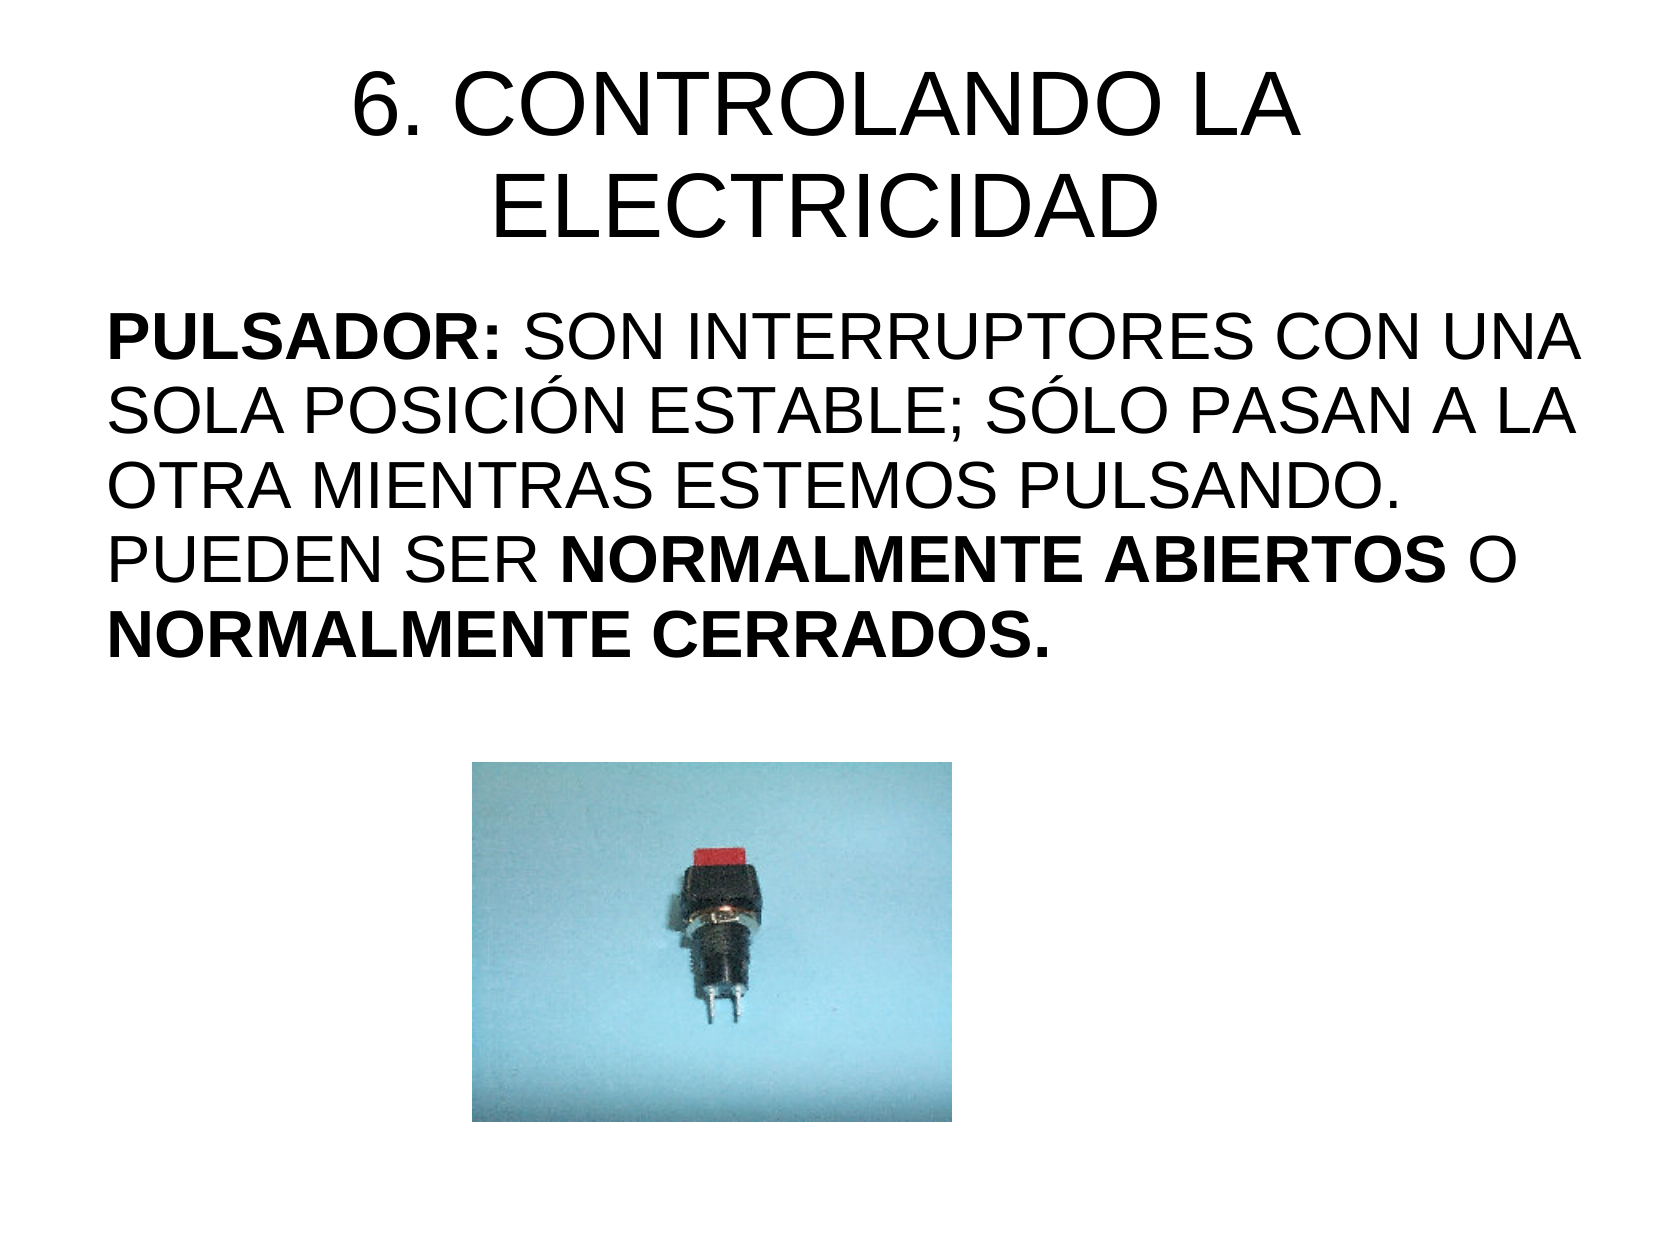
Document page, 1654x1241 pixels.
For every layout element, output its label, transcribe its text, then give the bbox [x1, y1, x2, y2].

title 6. CONTROLANDO LA ELECTRICIDAD [82, 46, 1571, 260]
list PULSADOR: SON INTERRUPTORES CON UNA SOLA POSICIÓN ESTABLE; SÓLO PASAN A LA OTRA MIENTRAS ESTEMOS PULSANDO. PUEDEN SER NORMALMENTE ABIERTOS O NORMALMENTE CERRADOS. [106, 295, 1595, 1114]
picture [472, 762, 952, 1123]
